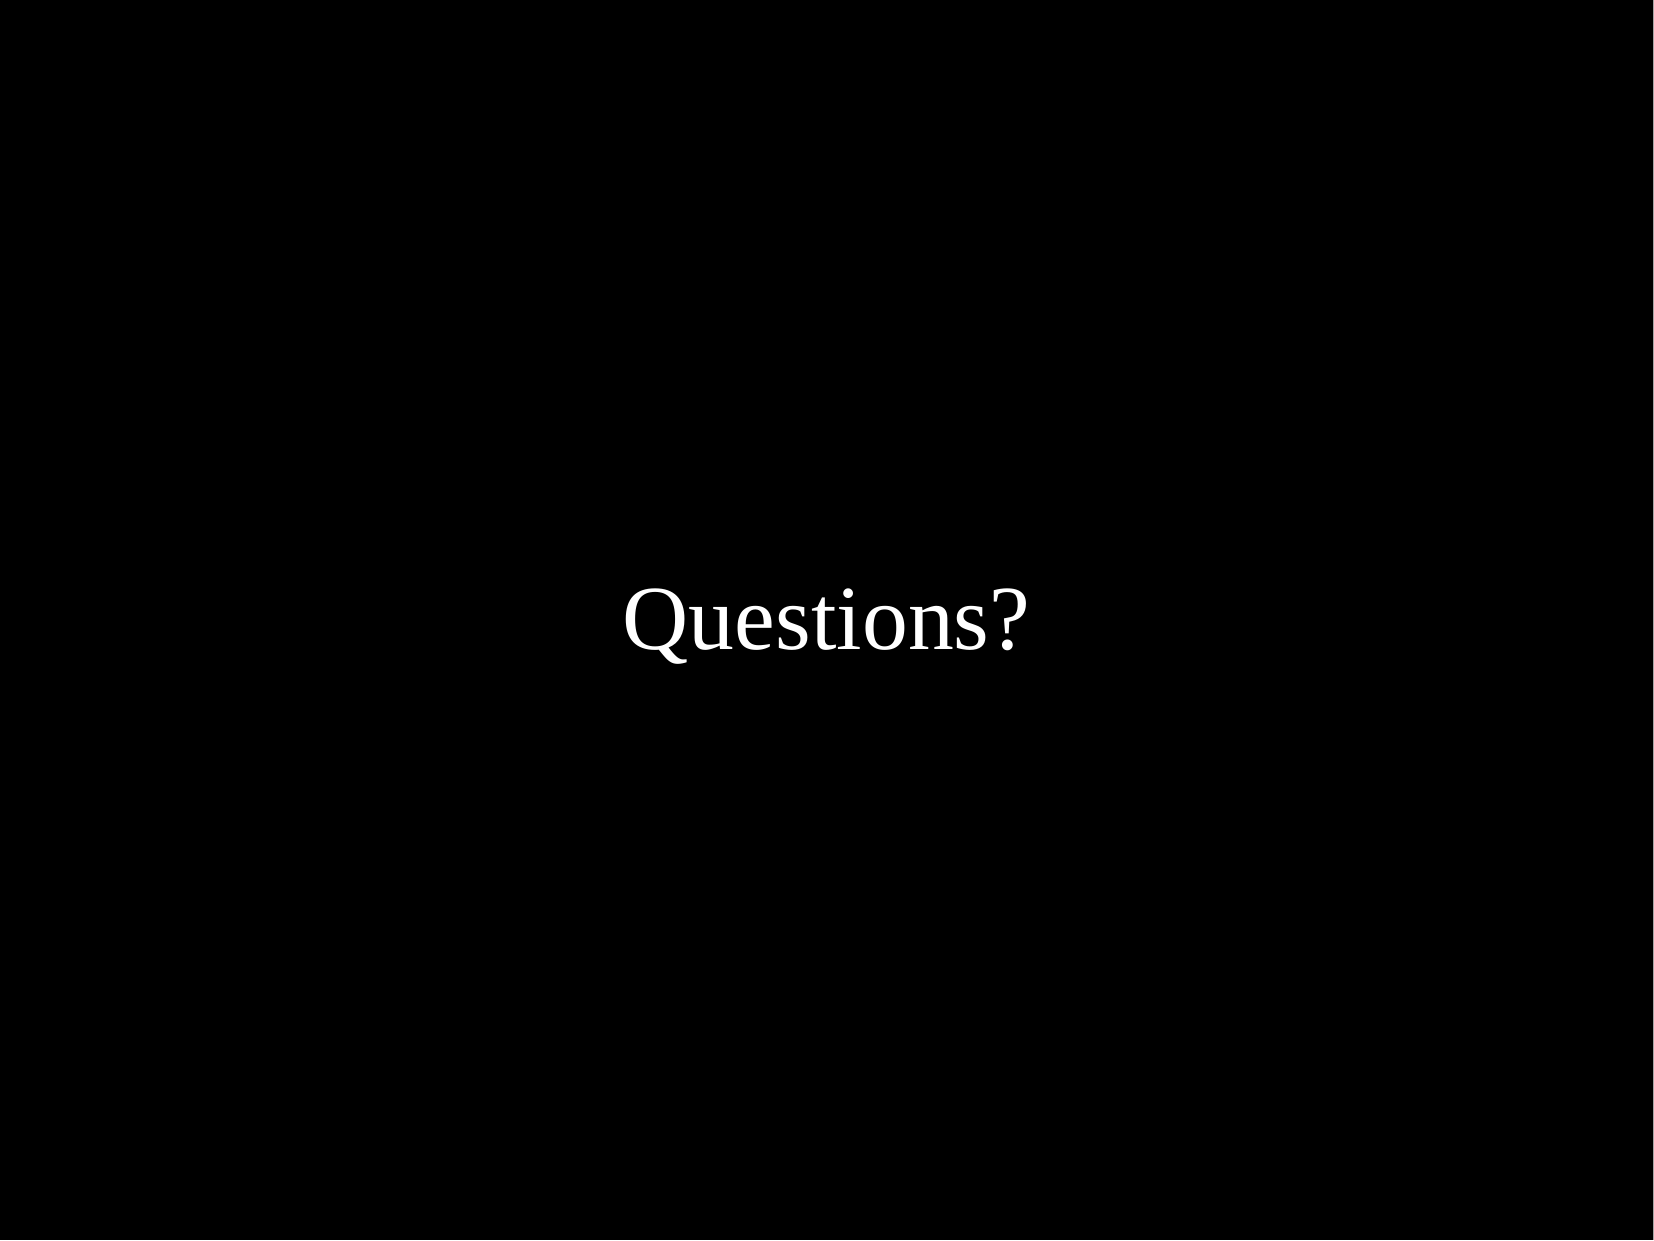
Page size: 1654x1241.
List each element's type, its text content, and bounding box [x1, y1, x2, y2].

subtitle Questions? [82, 138, 1571, 1099]
